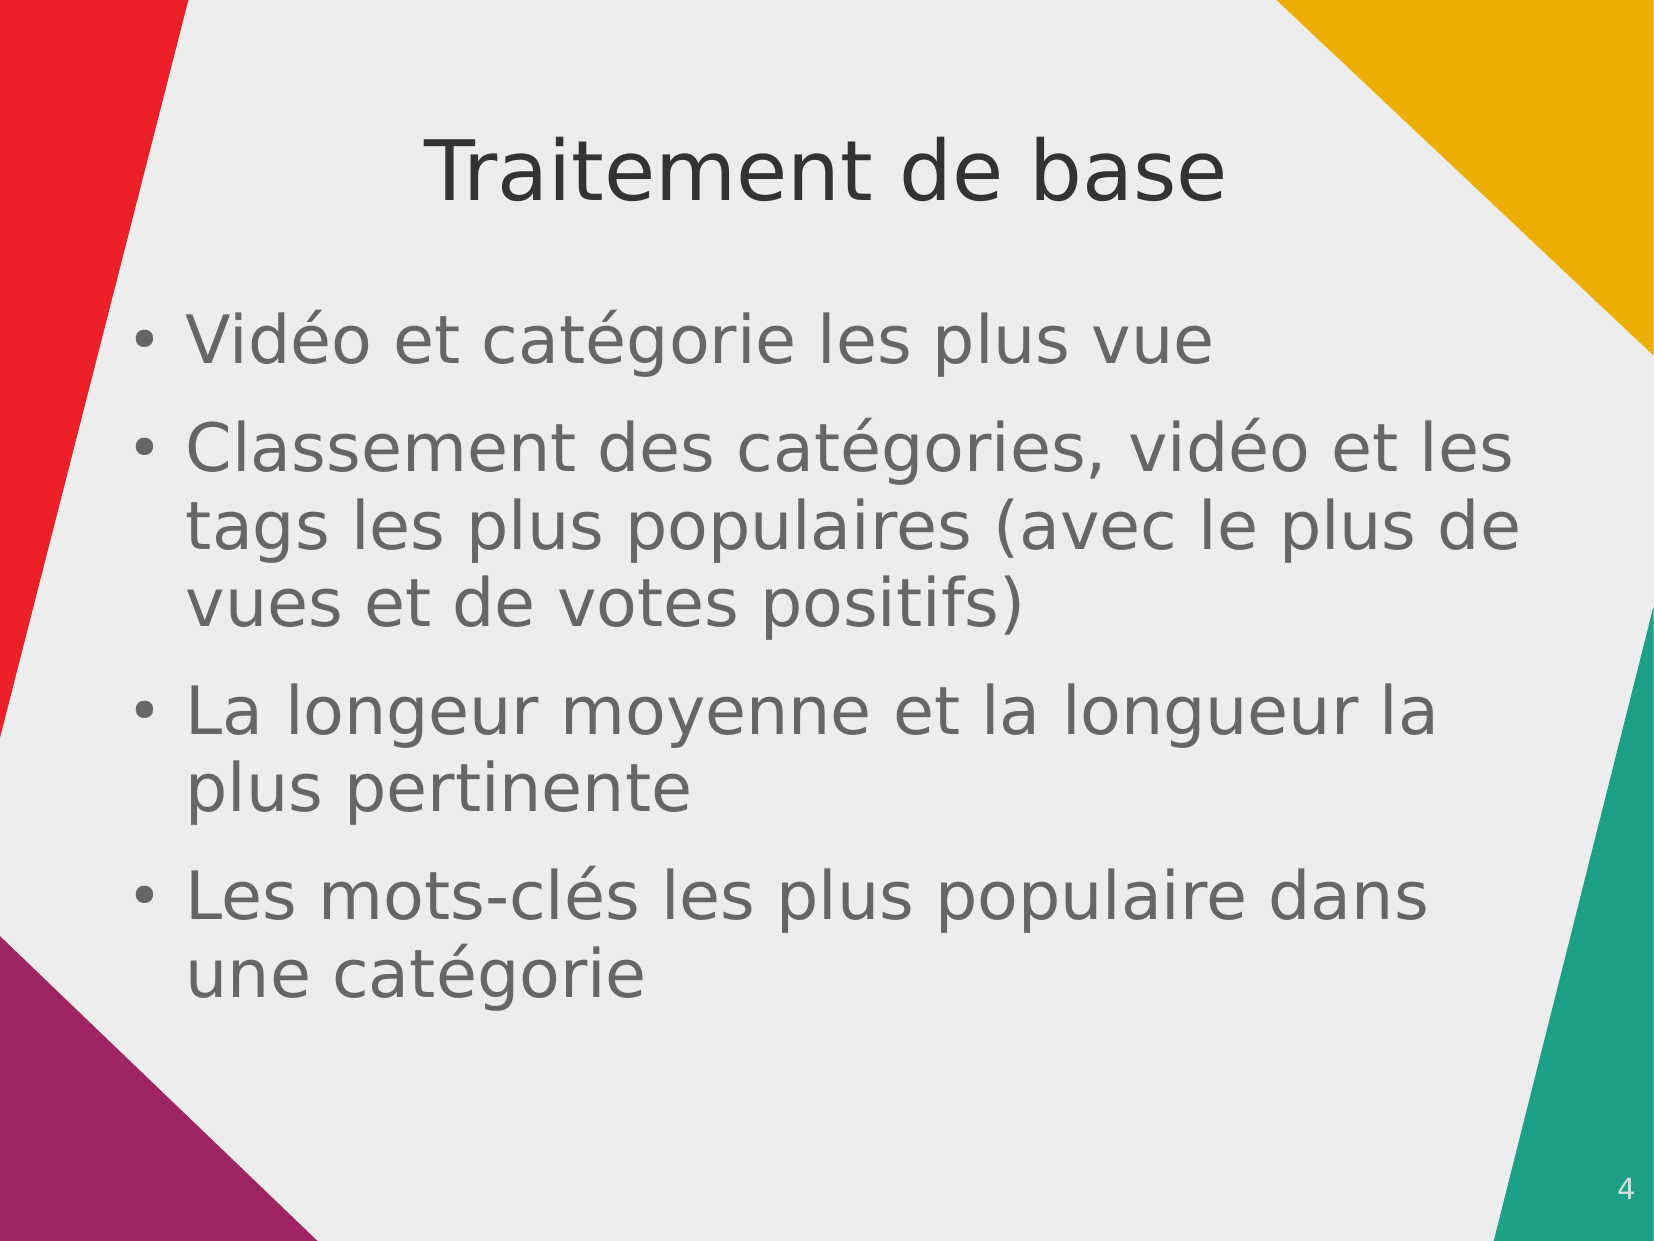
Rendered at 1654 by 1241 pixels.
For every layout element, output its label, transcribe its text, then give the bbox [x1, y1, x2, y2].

list Vidéo et catégorie les plus vue Classement des catégories, vidéo et les tags les plus populaires (avec le plus de vues et de votes positifs) La longeur moyenne et la longueur la plus pertinente Les mots-clés les plus populaire dans une catégorie [114, 302, 1539, 1033]
title Traitement de base [114, 73, 1539, 271]
